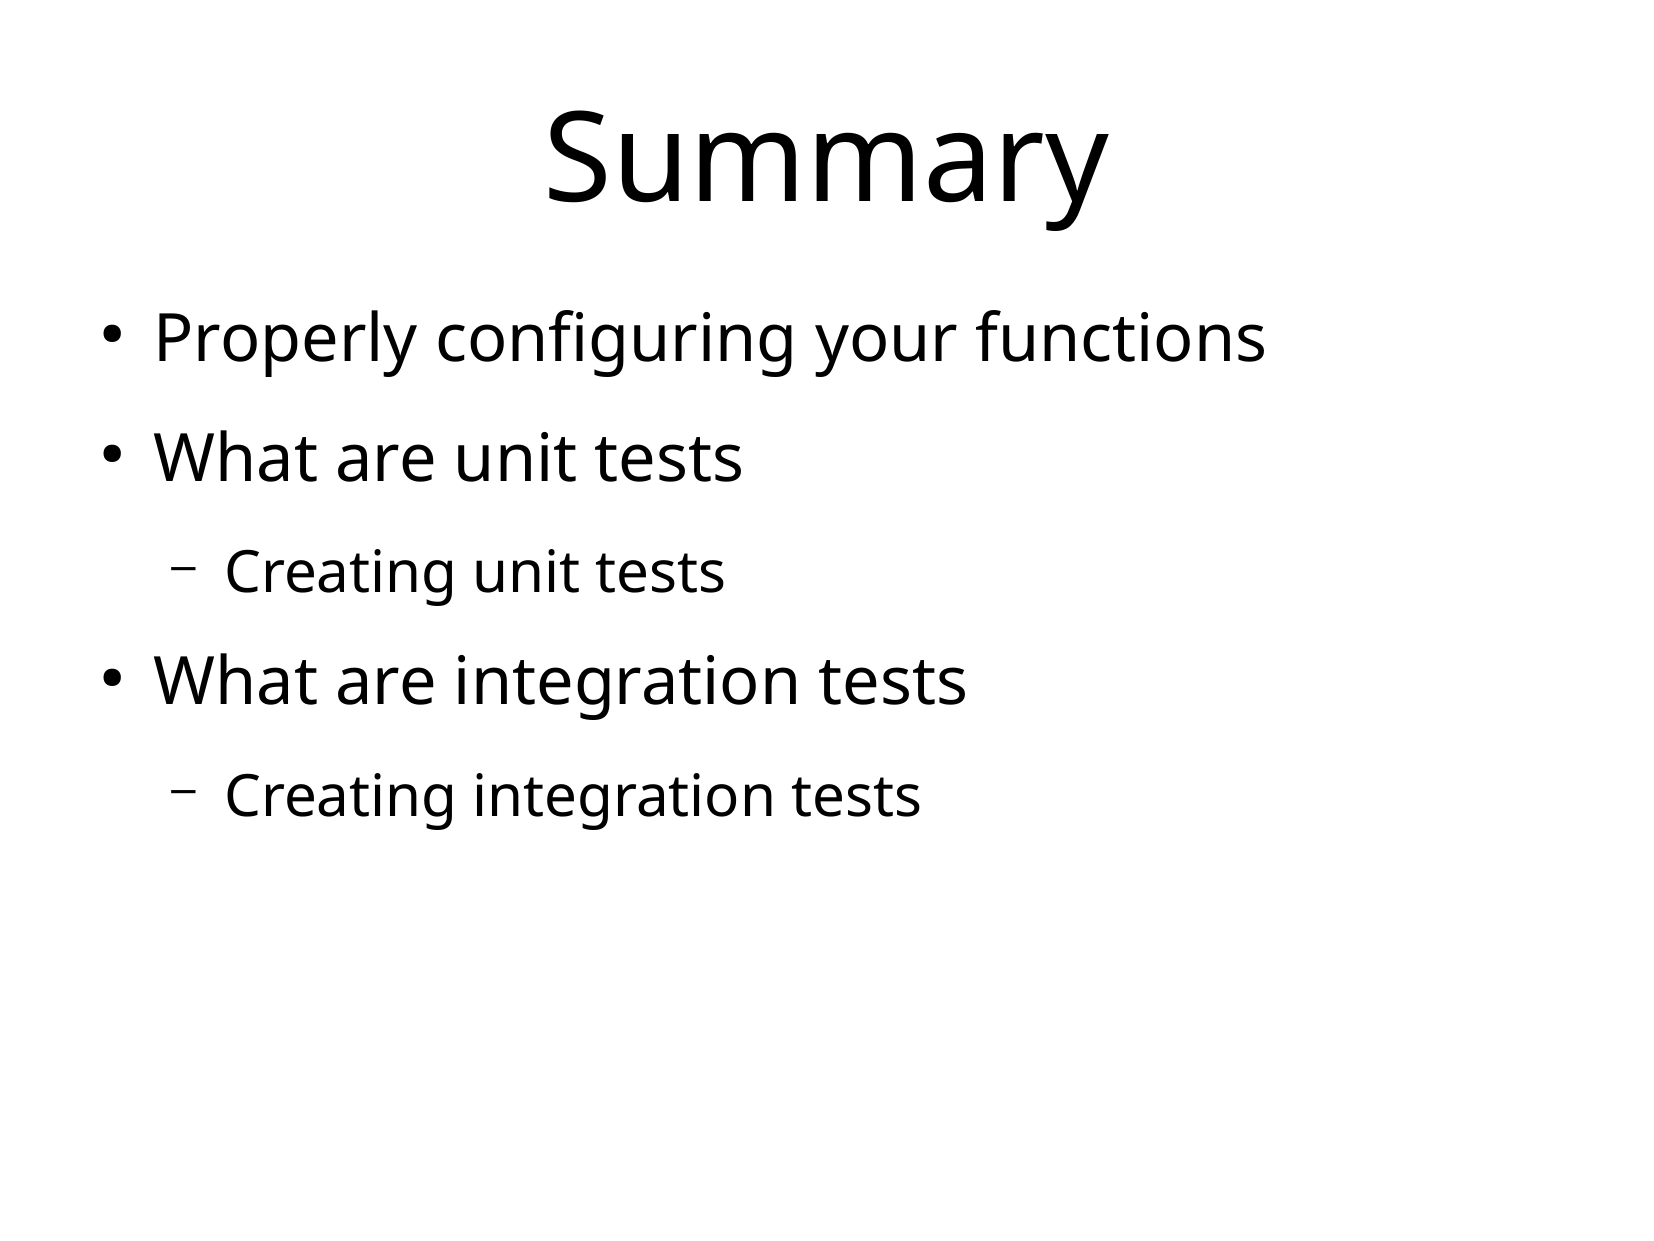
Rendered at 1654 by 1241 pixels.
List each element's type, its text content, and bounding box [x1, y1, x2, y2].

title Summary [82, 49, 1571, 257]
list Properly configuring your functions What are unit tests Creating unit tests What are integration tests Creating integration tests [82, 290, 1571, 1109]
